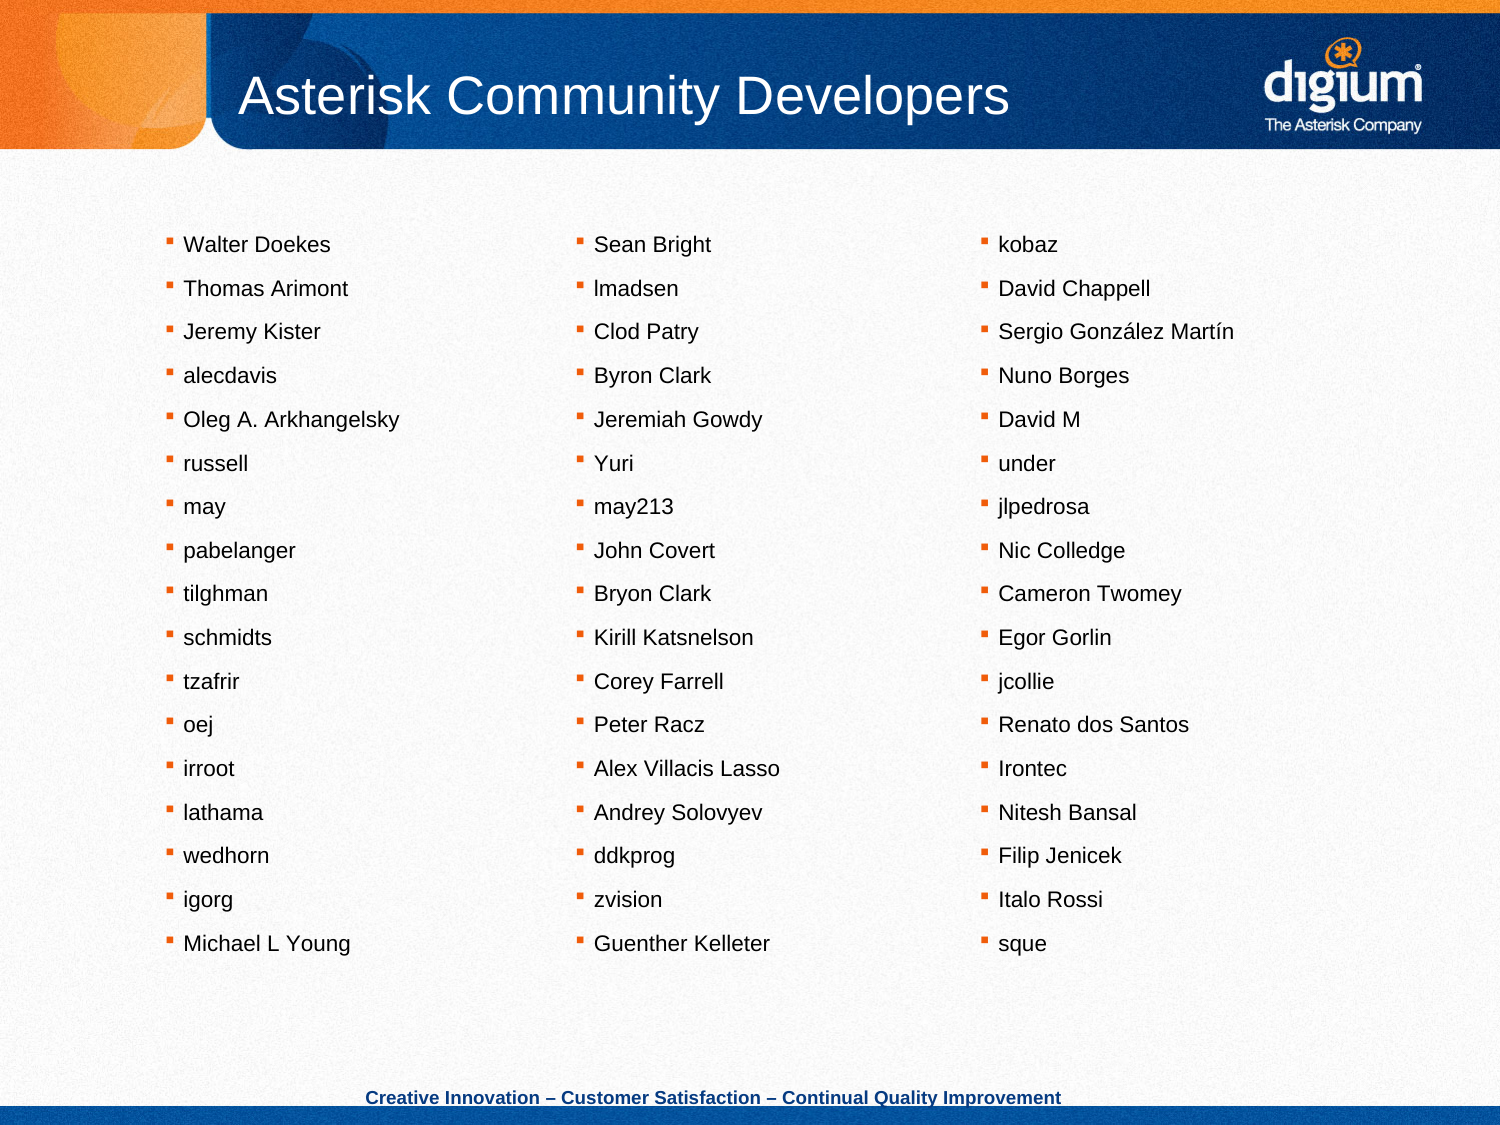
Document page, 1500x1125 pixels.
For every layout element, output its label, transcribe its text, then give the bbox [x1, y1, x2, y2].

list kobaz David Chappell Sergio González Martín Nuno Borges David M under jlpedrosa Nic Colledge Cameron Twomey Egor Gorlin jcollie Renato dos Santos Irontec Nitesh Bansal Filip Jenicek Italo Rossi sque [964, 224, 1499, 968]
list Walter Doekes Thomas Arimont Jeremy Kister alecdavis Oleg A. Arkhangelsky russell may pabelanger tilghman schmidts tzafrir oej irroot lathama wedhorn igorg Michael L Young [149, 224, 560, 968]
list Sean Bright lmadsen Clod Patry Byron Clark Jeremiah Gowdy Yuri may213 John Covert Bryon Clark Kirill Katsnelson Corey Farrell Peter Racz Alex Villacis Lasso Andrey Solovyev ddkprog zvision Guenther Kelleter [560, 224, 964, 968]
title Asterisk Community Developers [238, 27, 1243, 127]
picture [0, 0, 1500, 1125]
